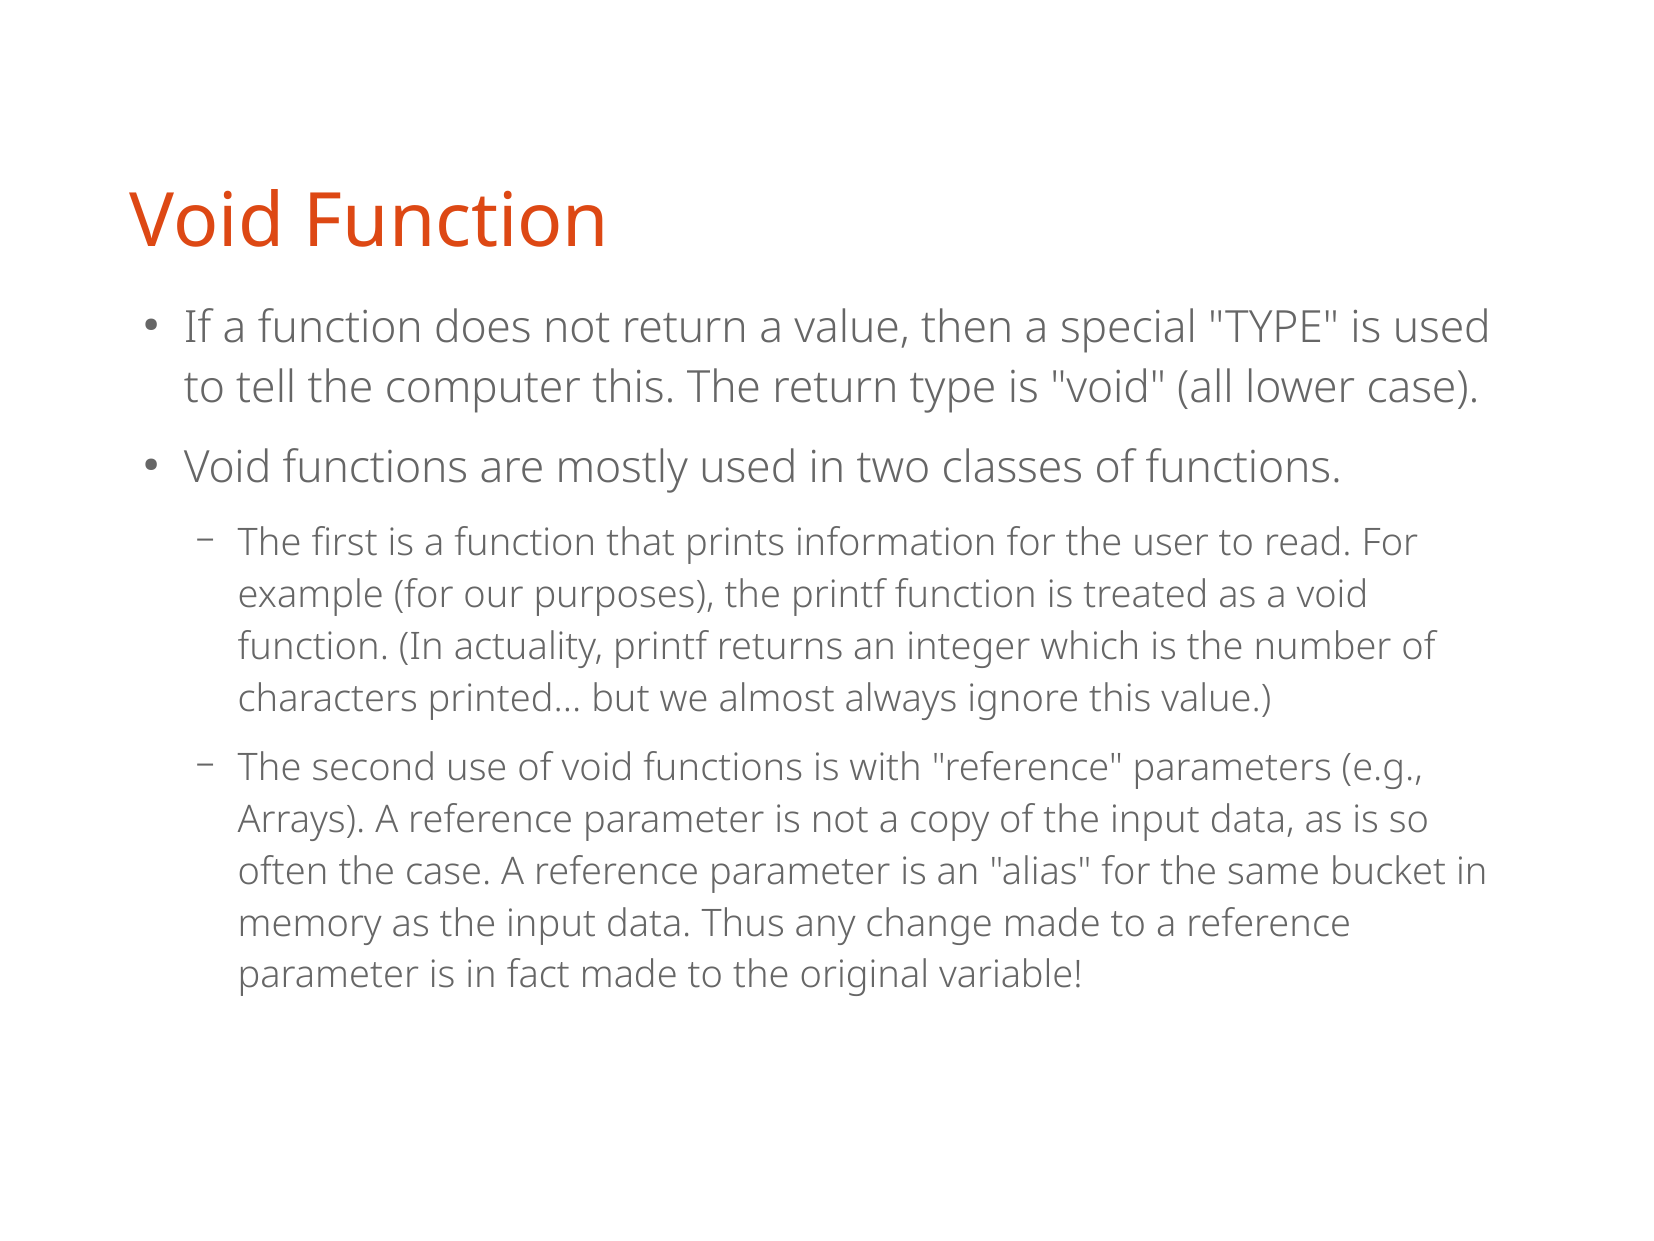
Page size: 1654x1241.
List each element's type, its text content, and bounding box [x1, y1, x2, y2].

list If a function does not return a value, then a special "TYPE" is used to tell the computer this. The return type is "void" (all lower case). Void functions are mostly used in two classes of functions. The first is a function that prints information for the user to read. For example (for our purposes), the printf function is treated as a void function. (In actuality, printf returns an integer which is the number of characters printed... but we almost always ignore this value.) The second use of void functions is with "reference" parameters (e.g., Arrays). A reference parameter is not a copy of the input data, as is so often the case. A reference parameter is an "alias" for the same bucket in memory as the input data. Thus any change made to a reference parameter is in fact made to the original variable! [129, 295, 1518, 1010]
title Void Function [129, 153, 1518, 281]
